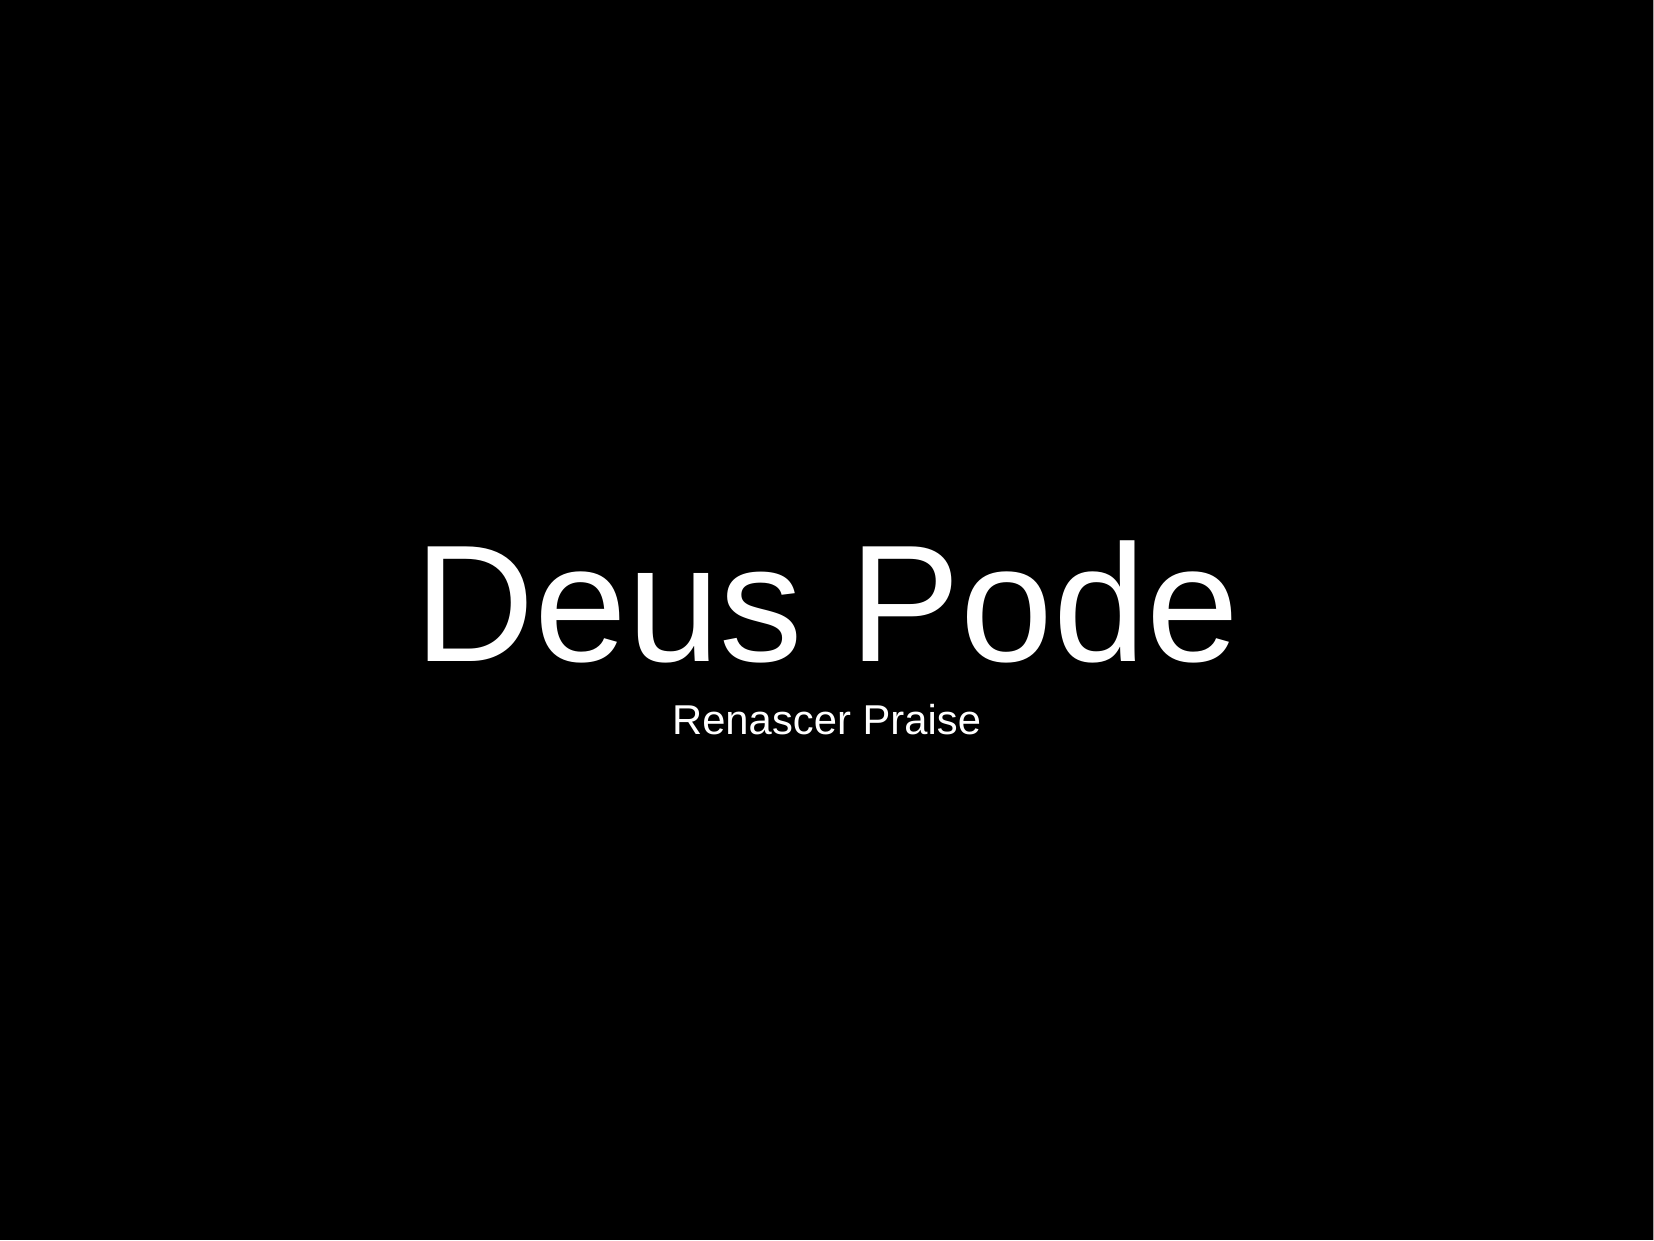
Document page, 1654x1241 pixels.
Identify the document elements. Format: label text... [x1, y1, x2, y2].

subtitle Deus Pode Renascer Praise [59, 49, 1595, 1205]
